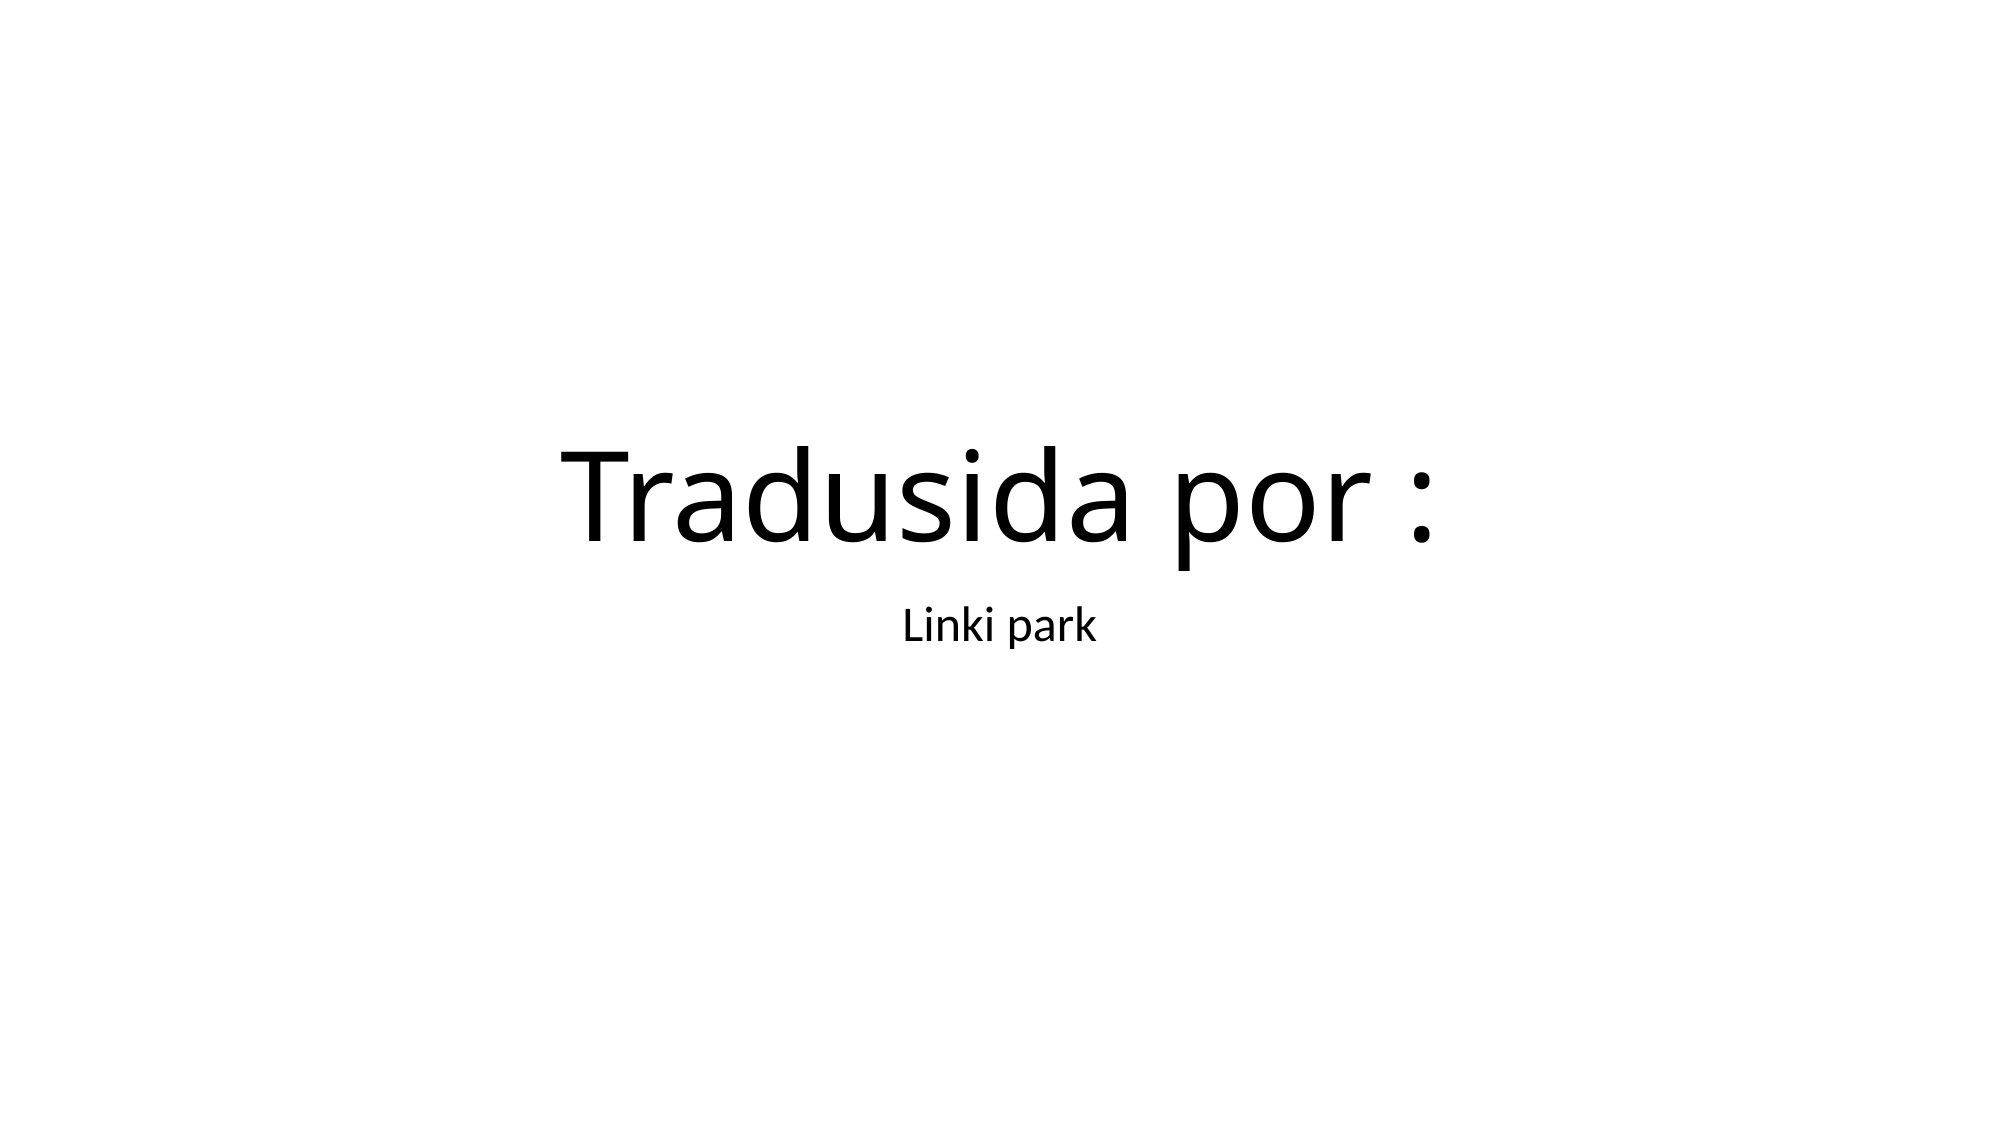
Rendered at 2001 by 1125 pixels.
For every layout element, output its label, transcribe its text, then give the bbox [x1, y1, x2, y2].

title Tradusida por : [249, 184, 1750, 576]
subtitle Linki park [249, 590, 1750, 863]
